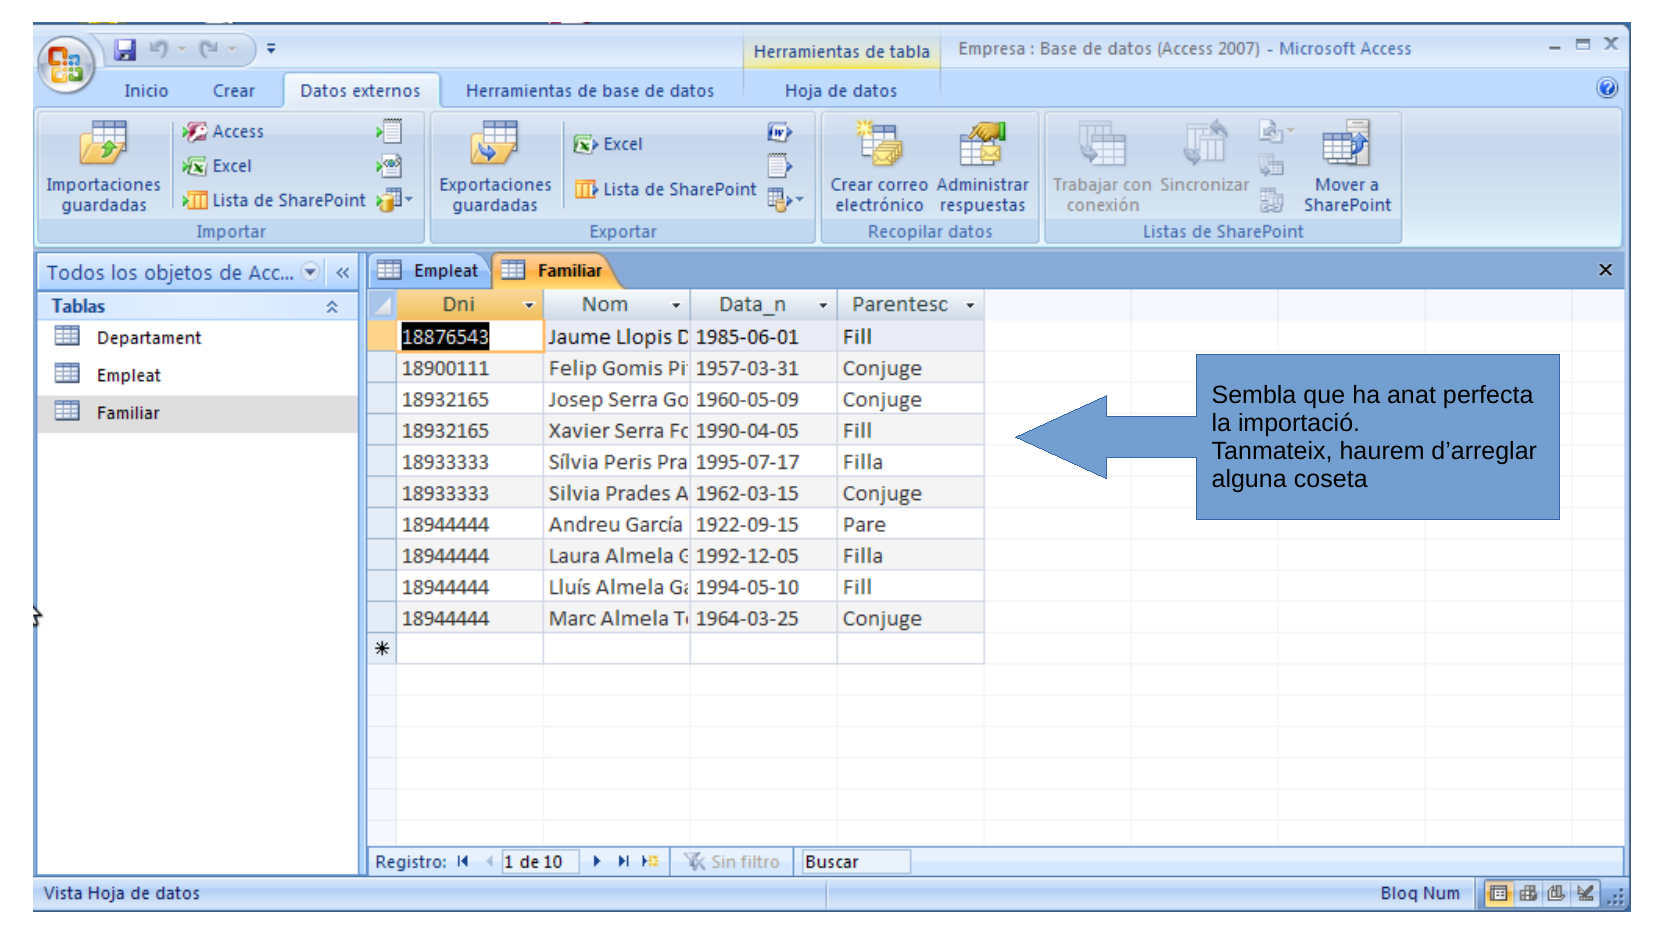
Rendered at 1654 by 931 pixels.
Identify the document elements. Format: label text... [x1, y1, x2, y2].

picture [33, 22, 1631, 912]
text_box Sembla que ha anat perfecta la importació. Tanmateix, haurem d’arreglar alguna coseta [1015, 354, 1560, 520]
